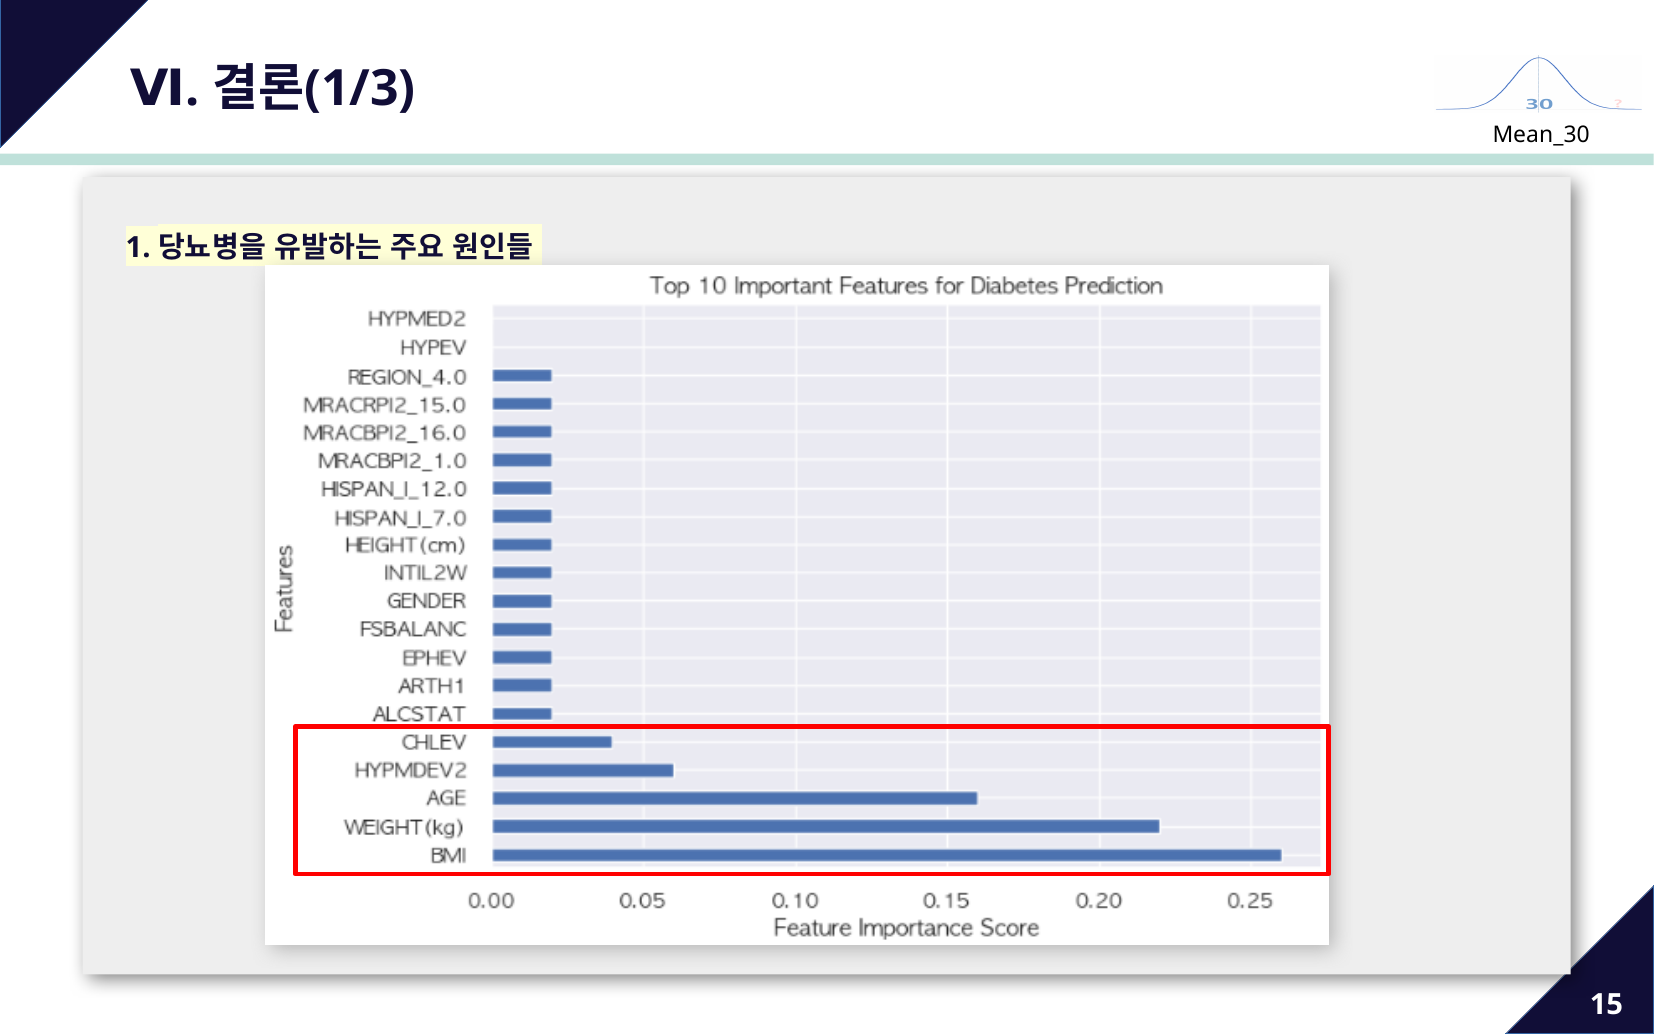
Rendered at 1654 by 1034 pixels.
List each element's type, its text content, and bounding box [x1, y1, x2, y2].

title Ⅵ. 결론(1/3) [129, 41, 1618, 148]
picture [1434, 55, 1642, 113]
text_box <숫자> [1556, 981, 1654, 1025]
picture [265, 265, 1329, 945]
text_box Mean_30 [1446, 118, 1636, 148]
list 1. 당뇨병을 유발하는 주요 원인들 [82, 177, 1571, 975]
picture [298, 729, 1326, 872]
